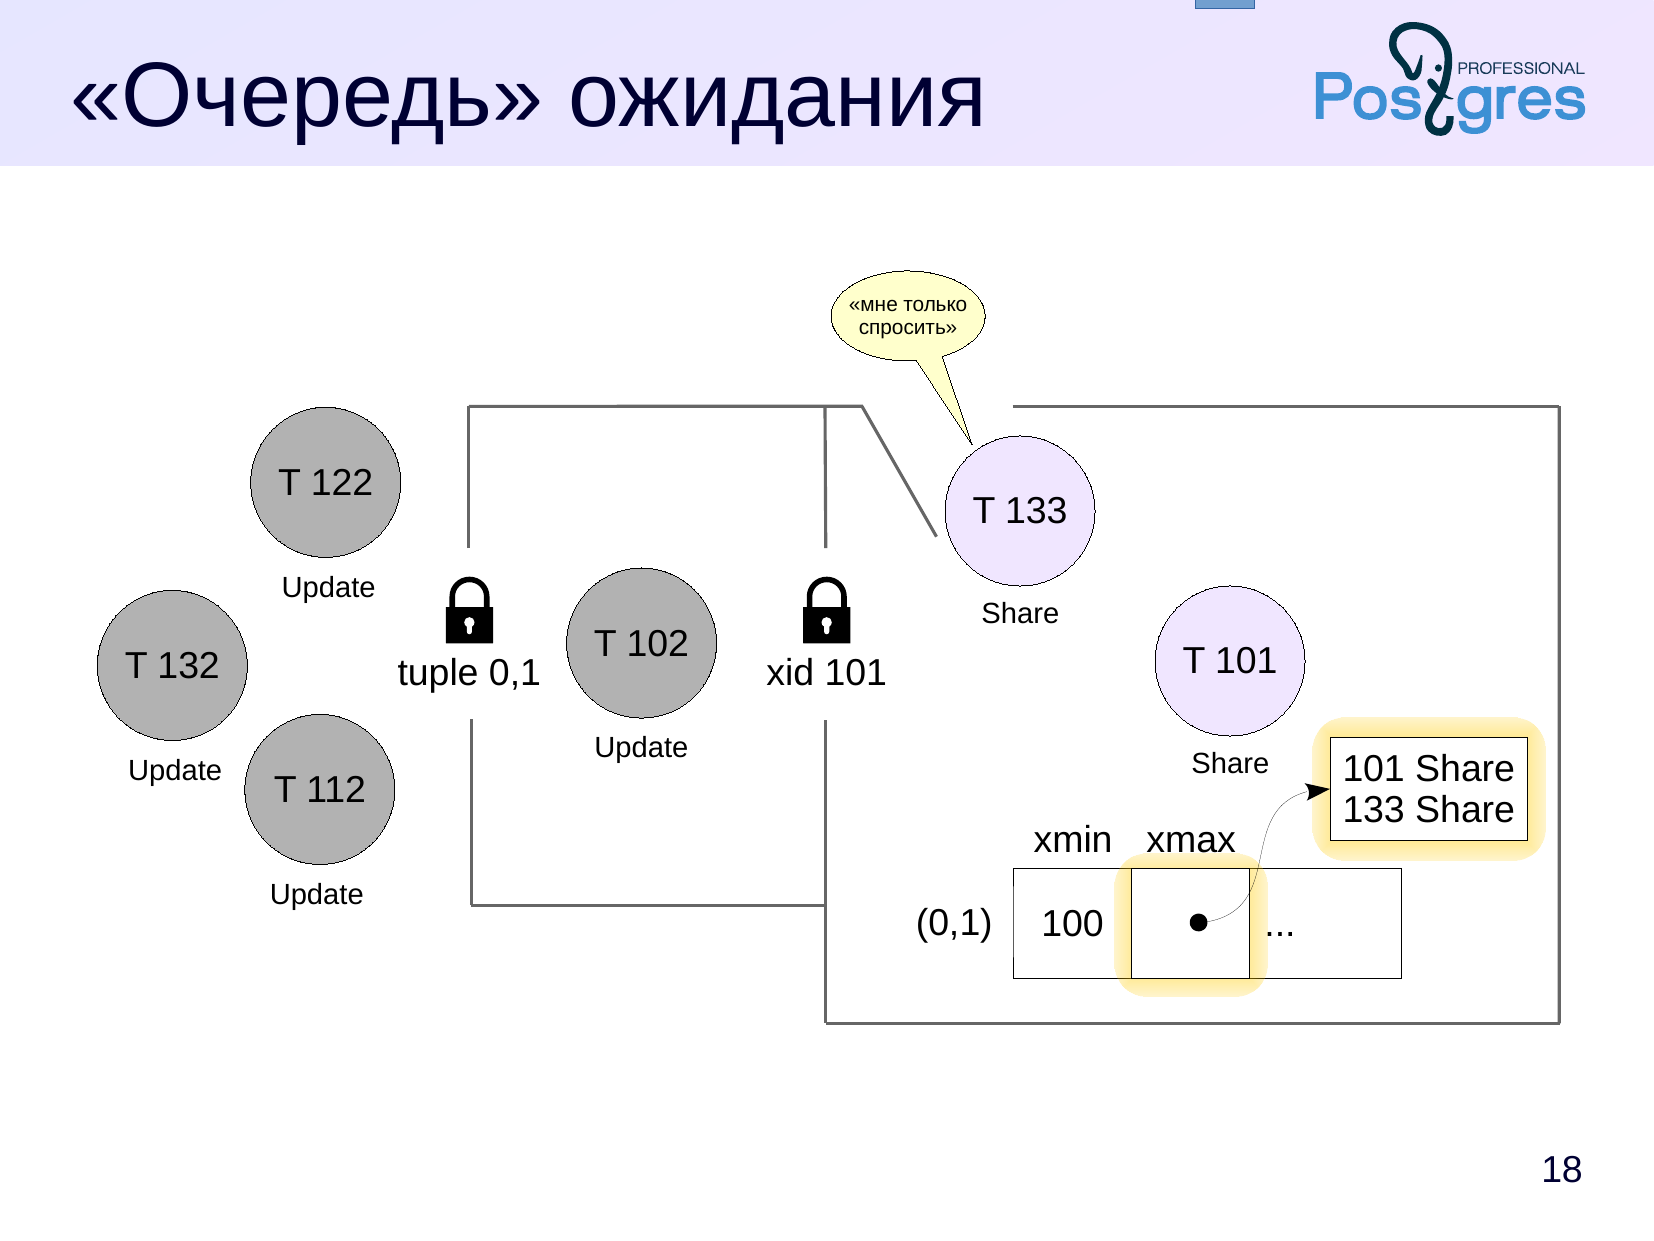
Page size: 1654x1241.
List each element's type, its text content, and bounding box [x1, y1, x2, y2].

text_box T 133 [945, 435, 1096, 587]
text_box T 112 [244, 714, 395, 865]
title «Очередь» ожидания [70, 43, 1241, 147]
picture [803, 576, 851, 644]
text_box [464, 617, 475, 635]
text_box [1114, 853, 1268, 997]
text_box xmin [1013, 803, 1132, 868]
text_box xmax [1132, 803, 1251, 856]
text_box Update [579, 723, 704, 772]
text_box Update [266, 563, 391, 612]
text_box [1195, 0, 1255, 9]
text_box T 102 [566, 567, 717, 719]
text_box T 101 [1155, 585, 1306, 737]
text_box tuple 0,1 [401, 637, 537, 708]
text_box 100 [1013, 868, 1119, 979]
text_box Share [966, 589, 1075, 638]
text_box 101 Share 133 Share [1330, 737, 1528, 841]
text_box «мне только спросить» [831, 270, 986, 445]
text_box T 122 [250, 407, 401, 558]
text_box xid 101 [741, 637, 913, 708]
text_box Share [1176, 739, 1285, 788]
text_box [1312, 717, 1545, 861]
text_box T 132 [97, 590, 248, 741]
text_box Update [255, 870, 379, 919]
picture [445, 576, 494, 637]
text_box [821, 617, 832, 635]
text_box (0,1) [895, 886, 1014, 958]
text_box ... [1263, 868, 1402, 979]
text_box Update [113, 746, 238, 795]
